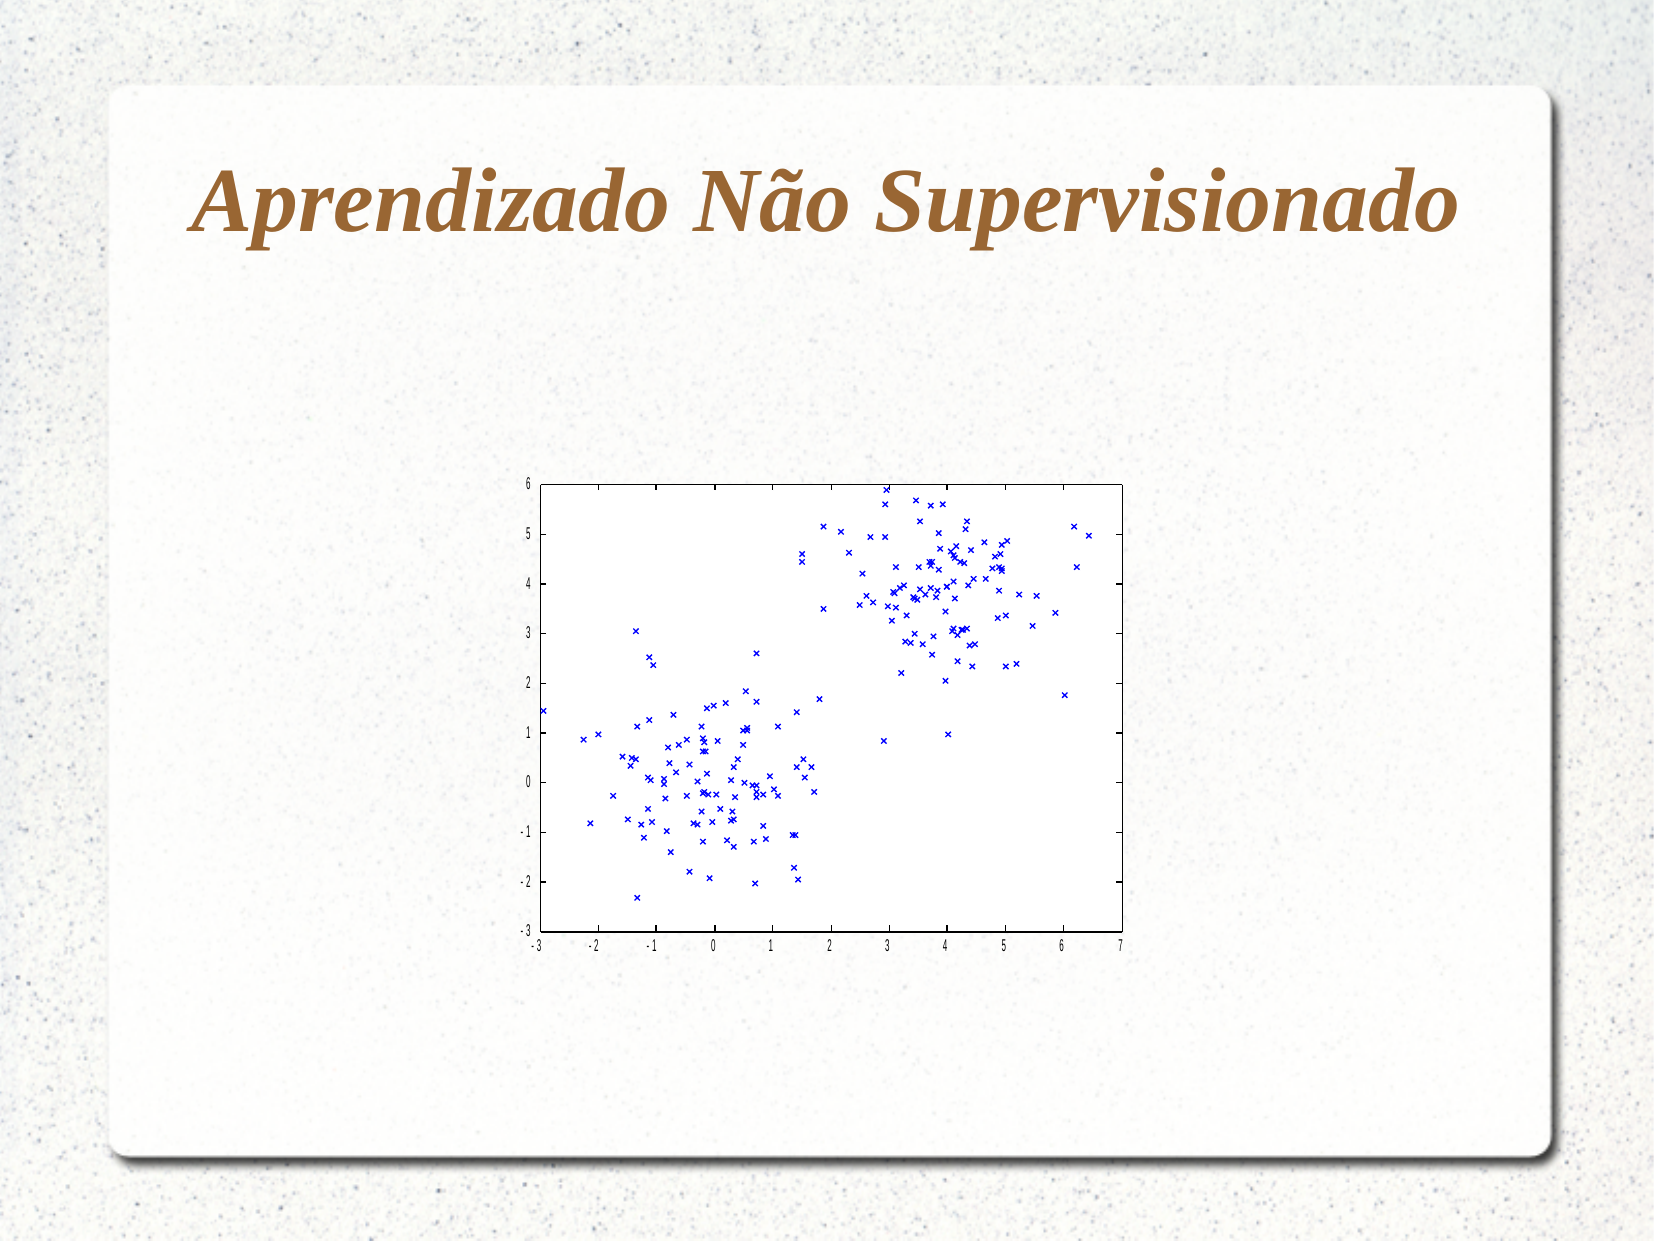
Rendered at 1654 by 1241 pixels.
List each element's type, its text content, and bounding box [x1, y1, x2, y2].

picture [0, 0, 1654, 1241]
list [147, 336, 1506, 1225]
title Aprendizado Não Supervisionado [118, 96, 1536, 304]
